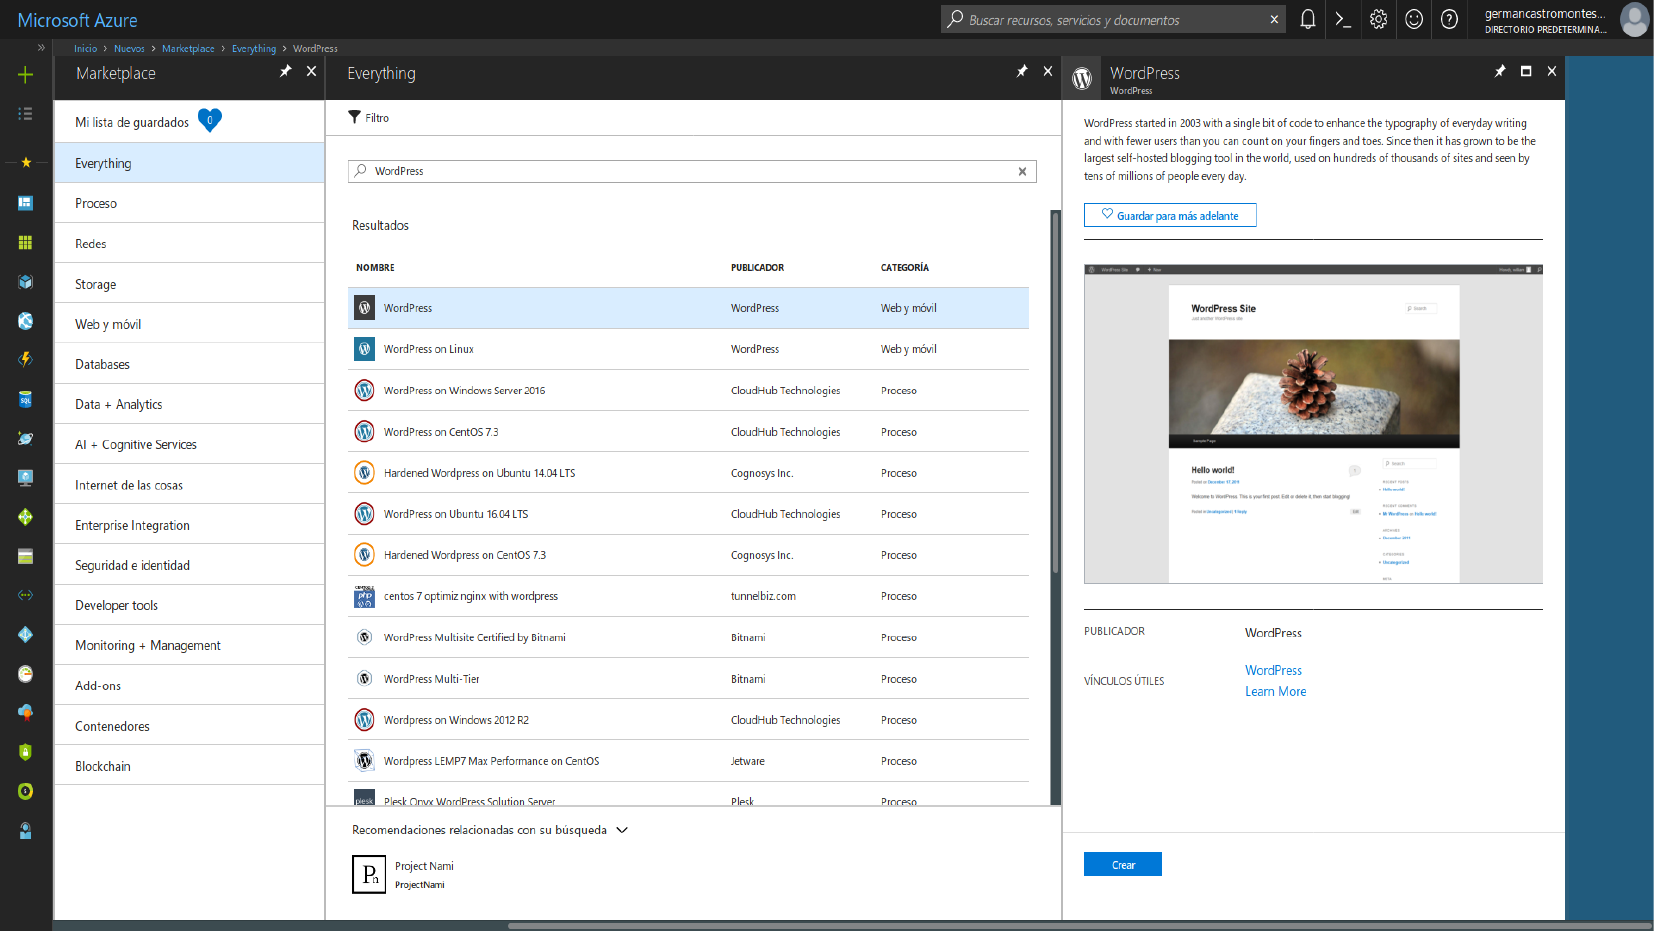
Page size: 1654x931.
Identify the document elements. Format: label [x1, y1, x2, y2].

text_box [89, 337, 1579, 878]
picture [0, 0, 1654, 931]
